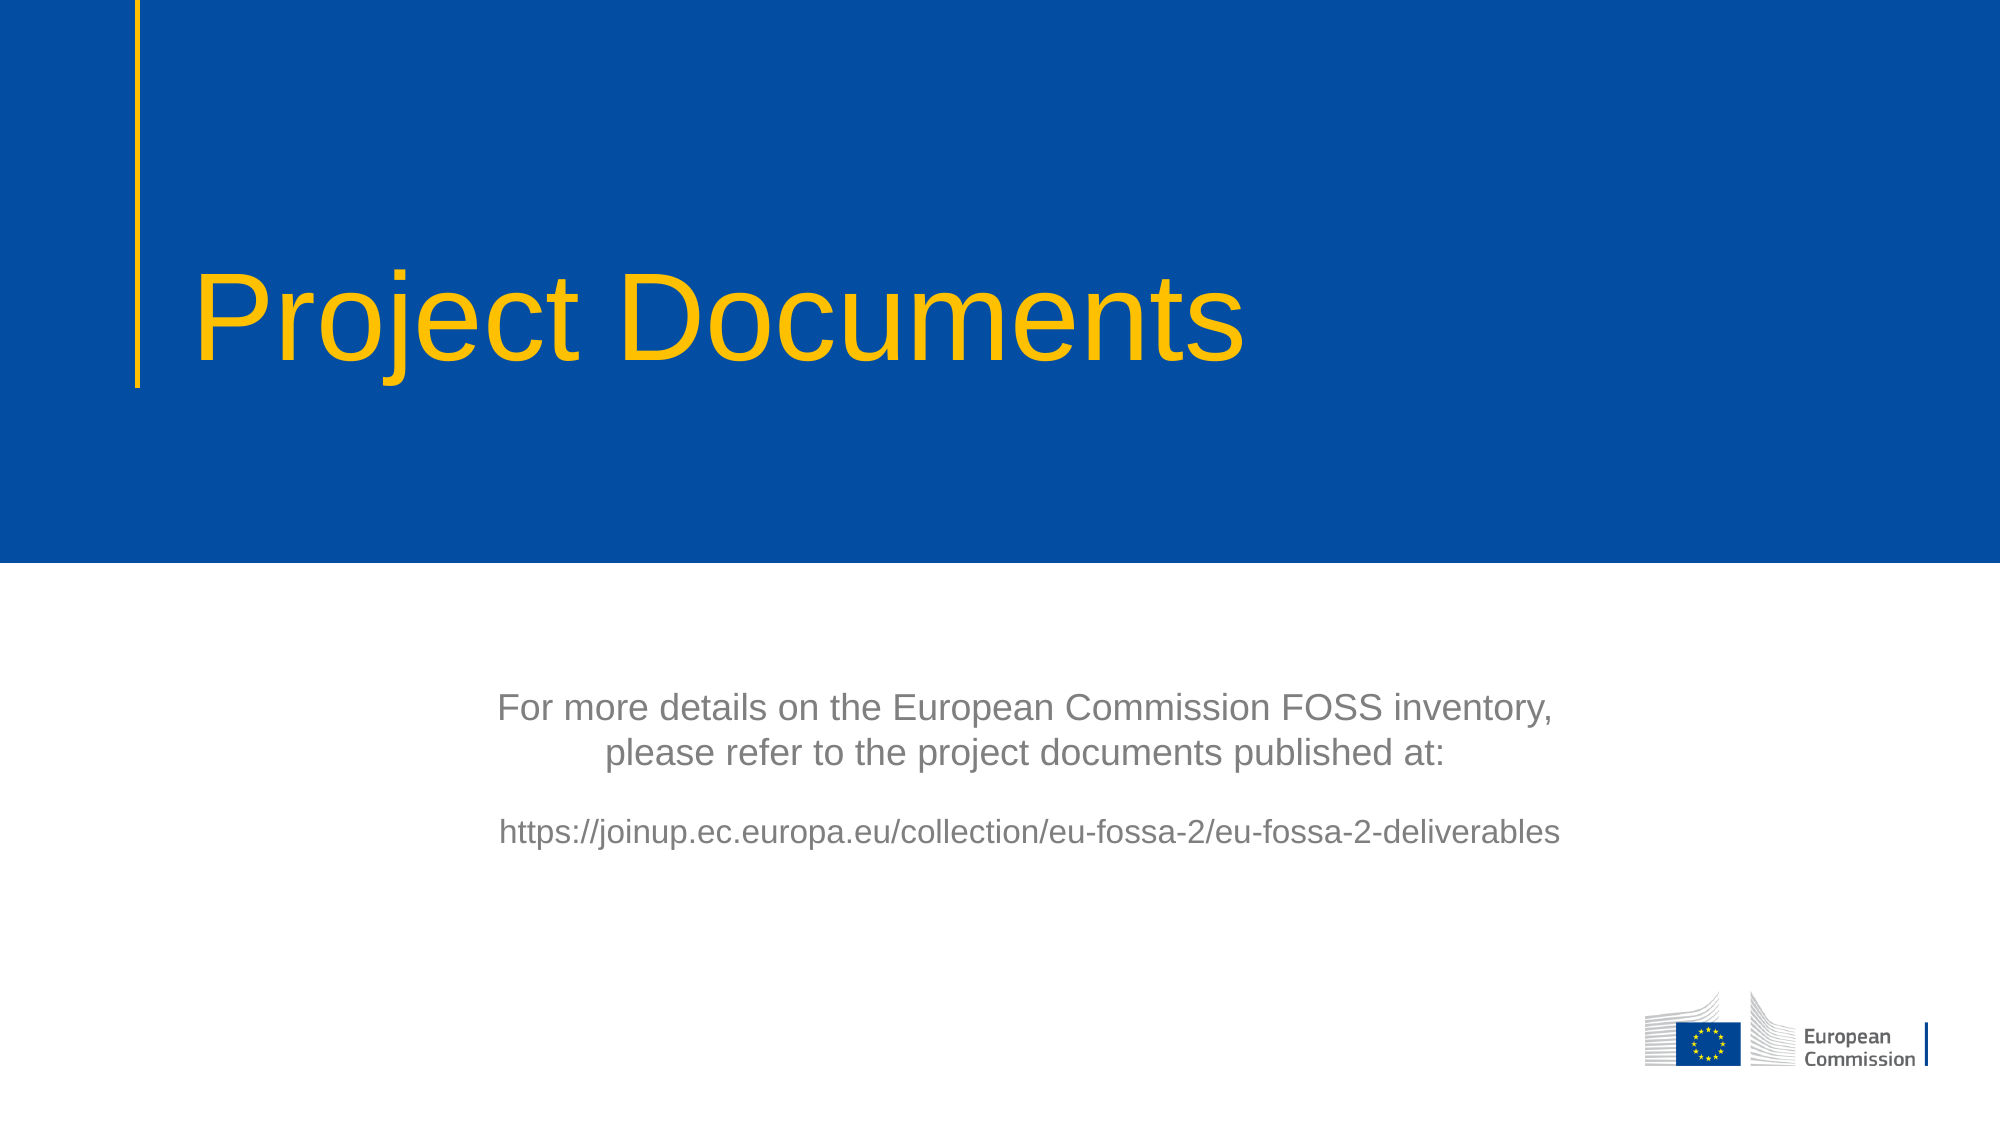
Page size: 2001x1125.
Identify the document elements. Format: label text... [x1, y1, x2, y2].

subtitle For more details on the European Commission FOSS inventory, please refer to the project documents published at: https://joinup.ec.europa.eu/collection/eu-fossa-2/eu-fossa-2-deliverables [137, 675, 1924, 941]
title Project Documents [176, 184, 1843, 388]
